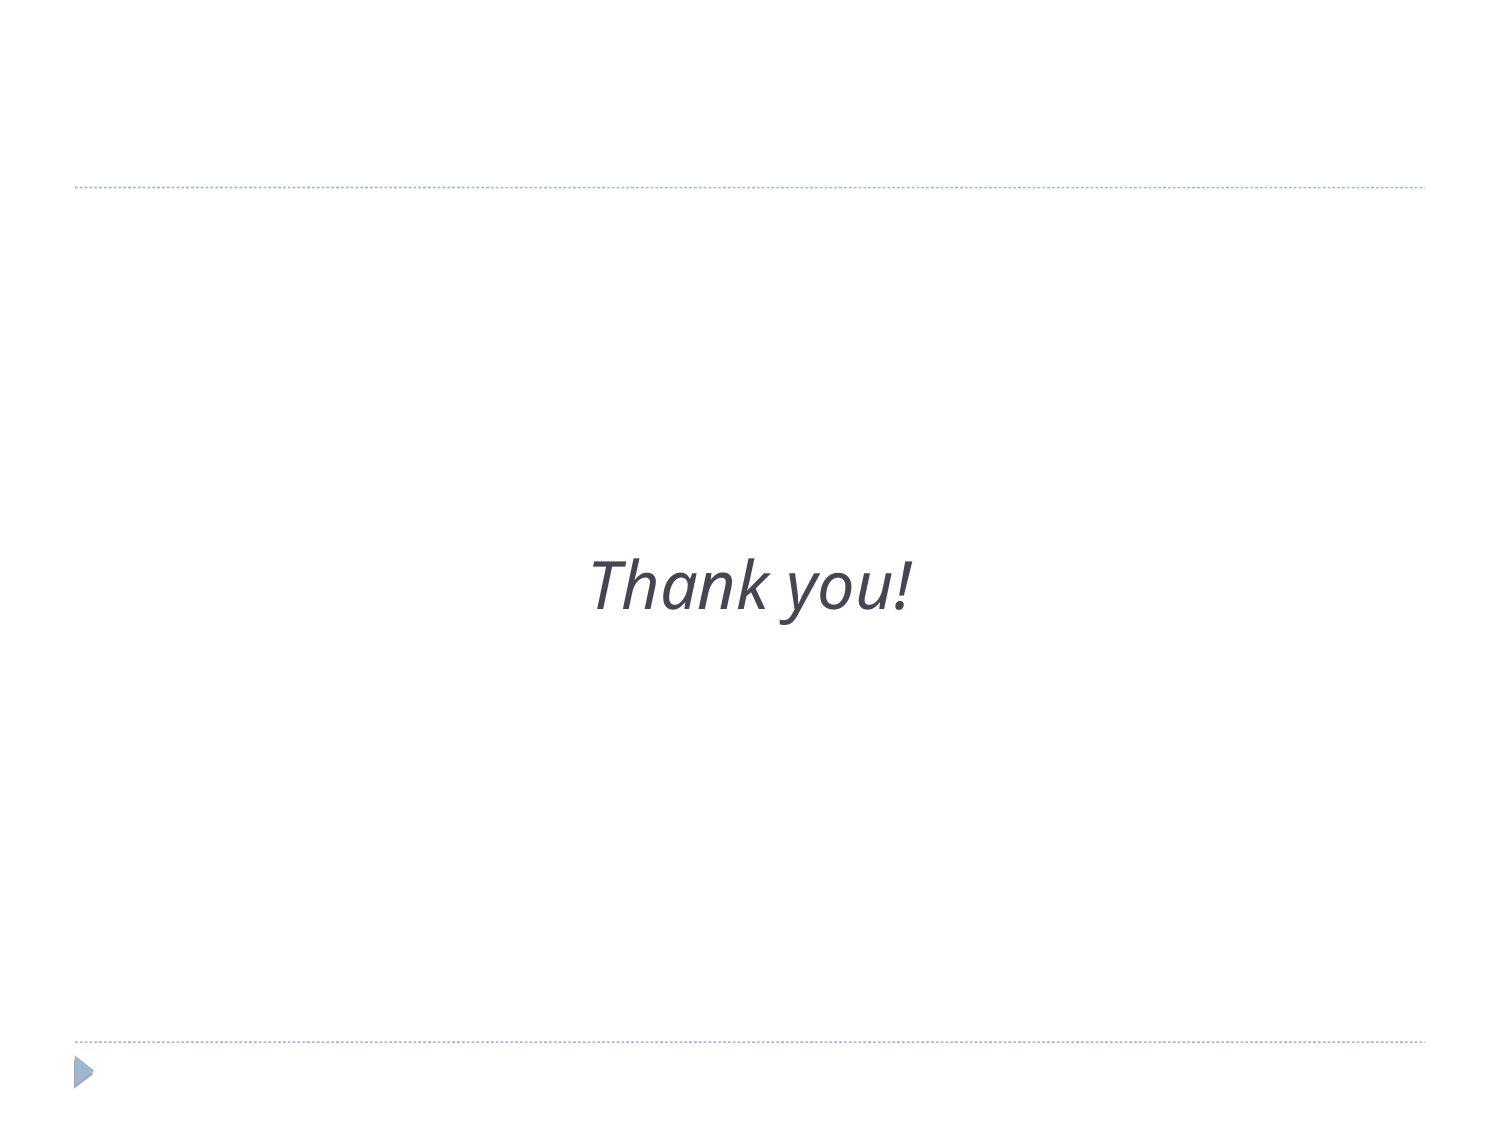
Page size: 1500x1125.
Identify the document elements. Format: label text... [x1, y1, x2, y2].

text_box Thank you! [75, 467, 1425, 630]
